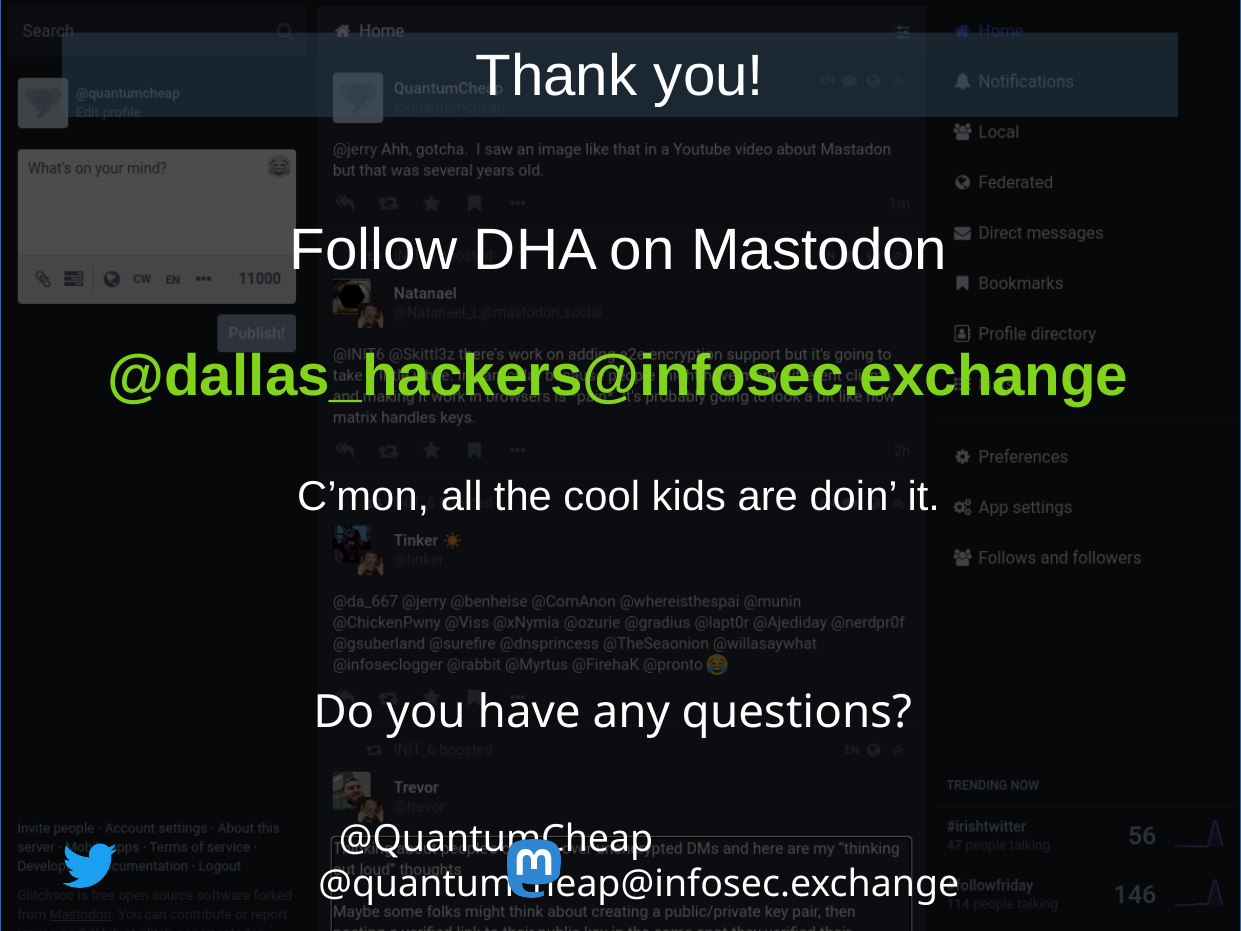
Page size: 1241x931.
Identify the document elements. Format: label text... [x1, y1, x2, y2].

picture [507, 839, 561, 898]
picture [62, 843, 117, 888]
title Thank you! [62, 32, 1179, 117]
text_box Do you have any questions? [300, 651, 938, 767]
text_box @QuantumCheap @quantumcheap@infosec.exchange [0, 769, 1241, 931]
text_box [0, 0, 1241, 769]
text_box Follow DHA on Mastodon @dallas_hackers@infosec.exchange C’mon, all the cool kids are doin’ it. [75, 209, 1163, 735]
